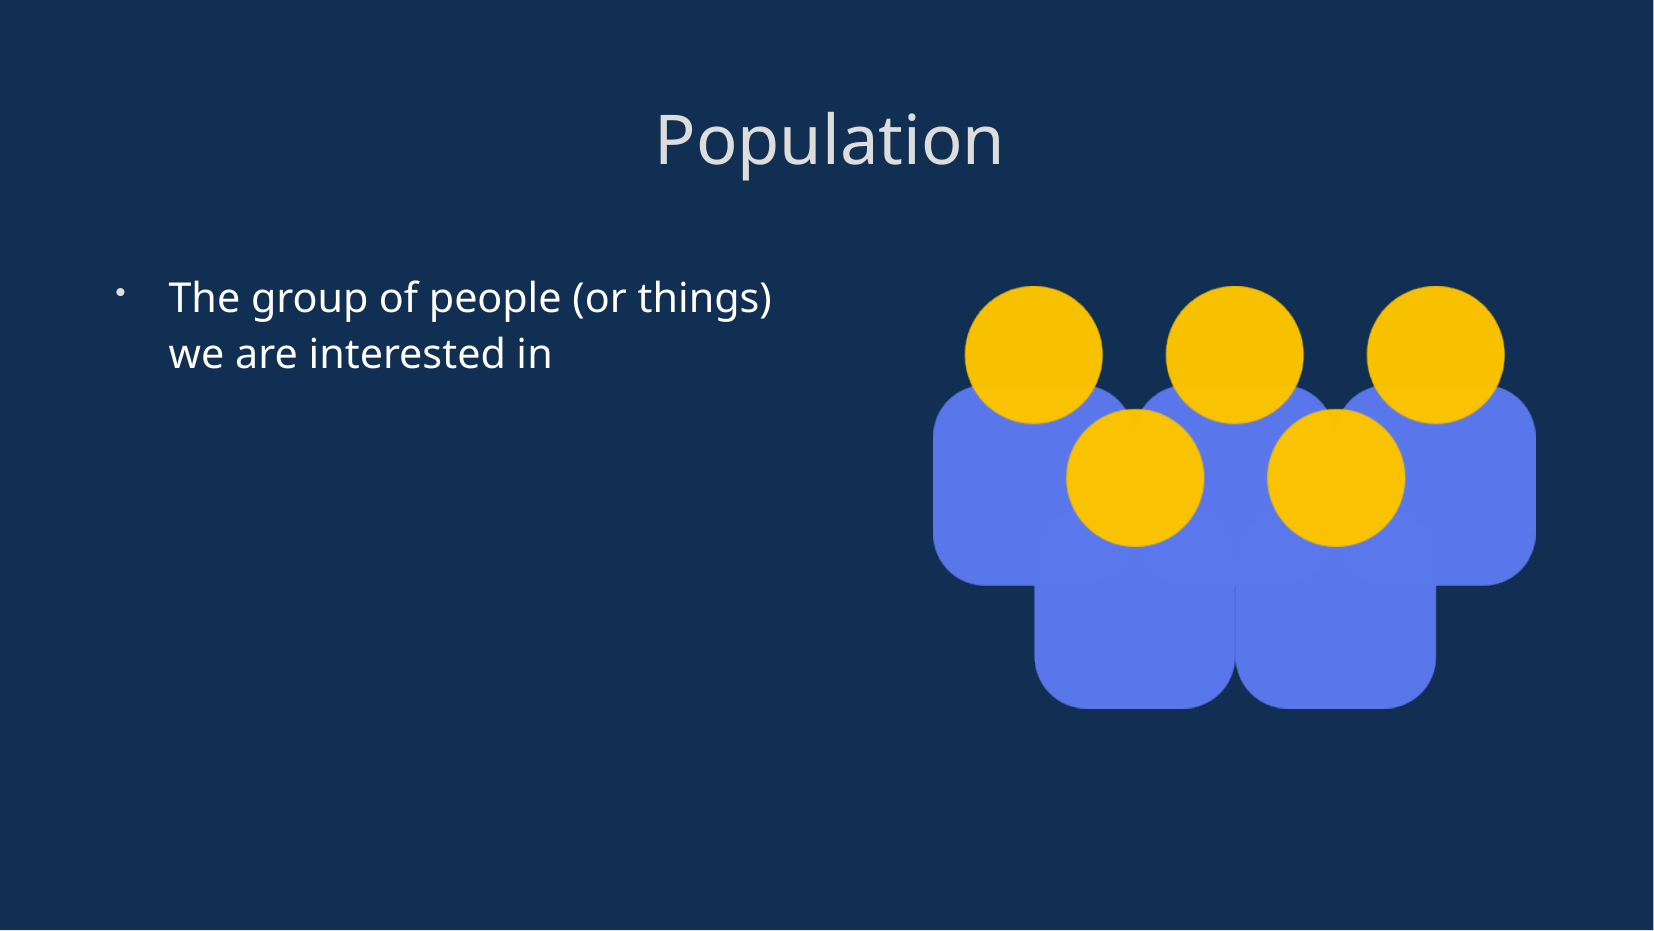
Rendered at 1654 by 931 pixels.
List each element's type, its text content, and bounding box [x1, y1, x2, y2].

title Population [97, 56, 1563, 220]
list The group of people (or things) we are interested in [97, 268, 813, 806]
picture [933, 286, 1536, 709]
